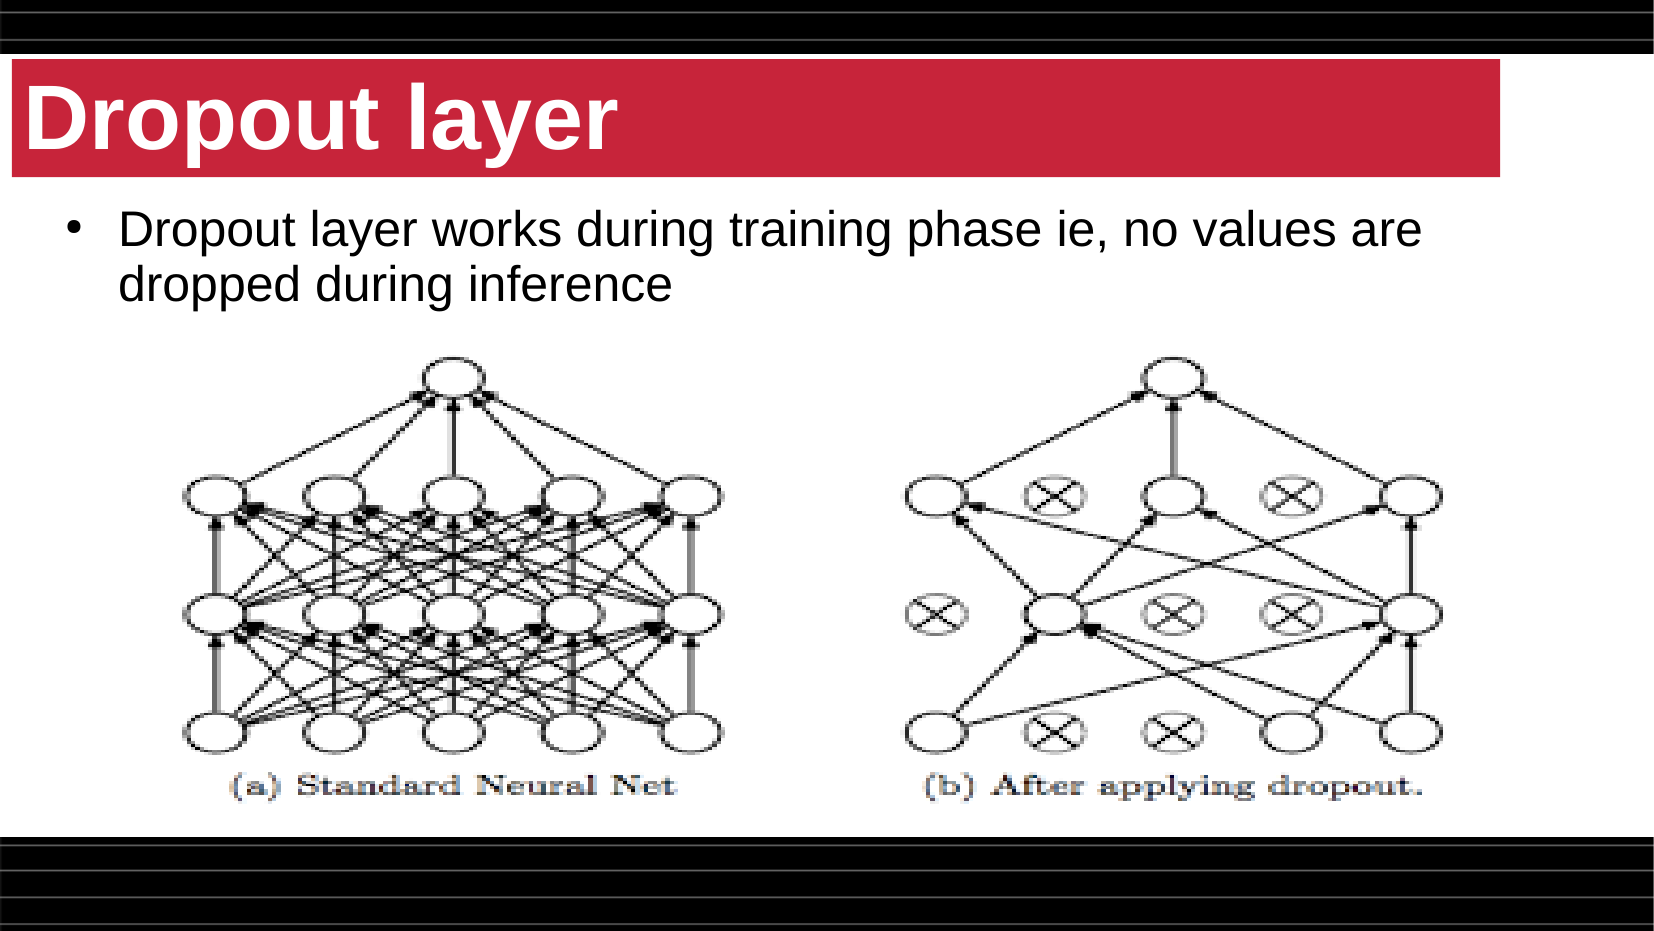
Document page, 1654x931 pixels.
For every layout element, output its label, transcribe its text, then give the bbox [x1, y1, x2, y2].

picture [106, 355, 1465, 804]
list Dropout layer works during training phase ie, no values are dropped during inference [47, 200, 1489, 804]
picture [0, 0, 1654, 54]
title Dropout layer [11, 59, 1501, 178]
picture [0, 837, 1654, 931]
